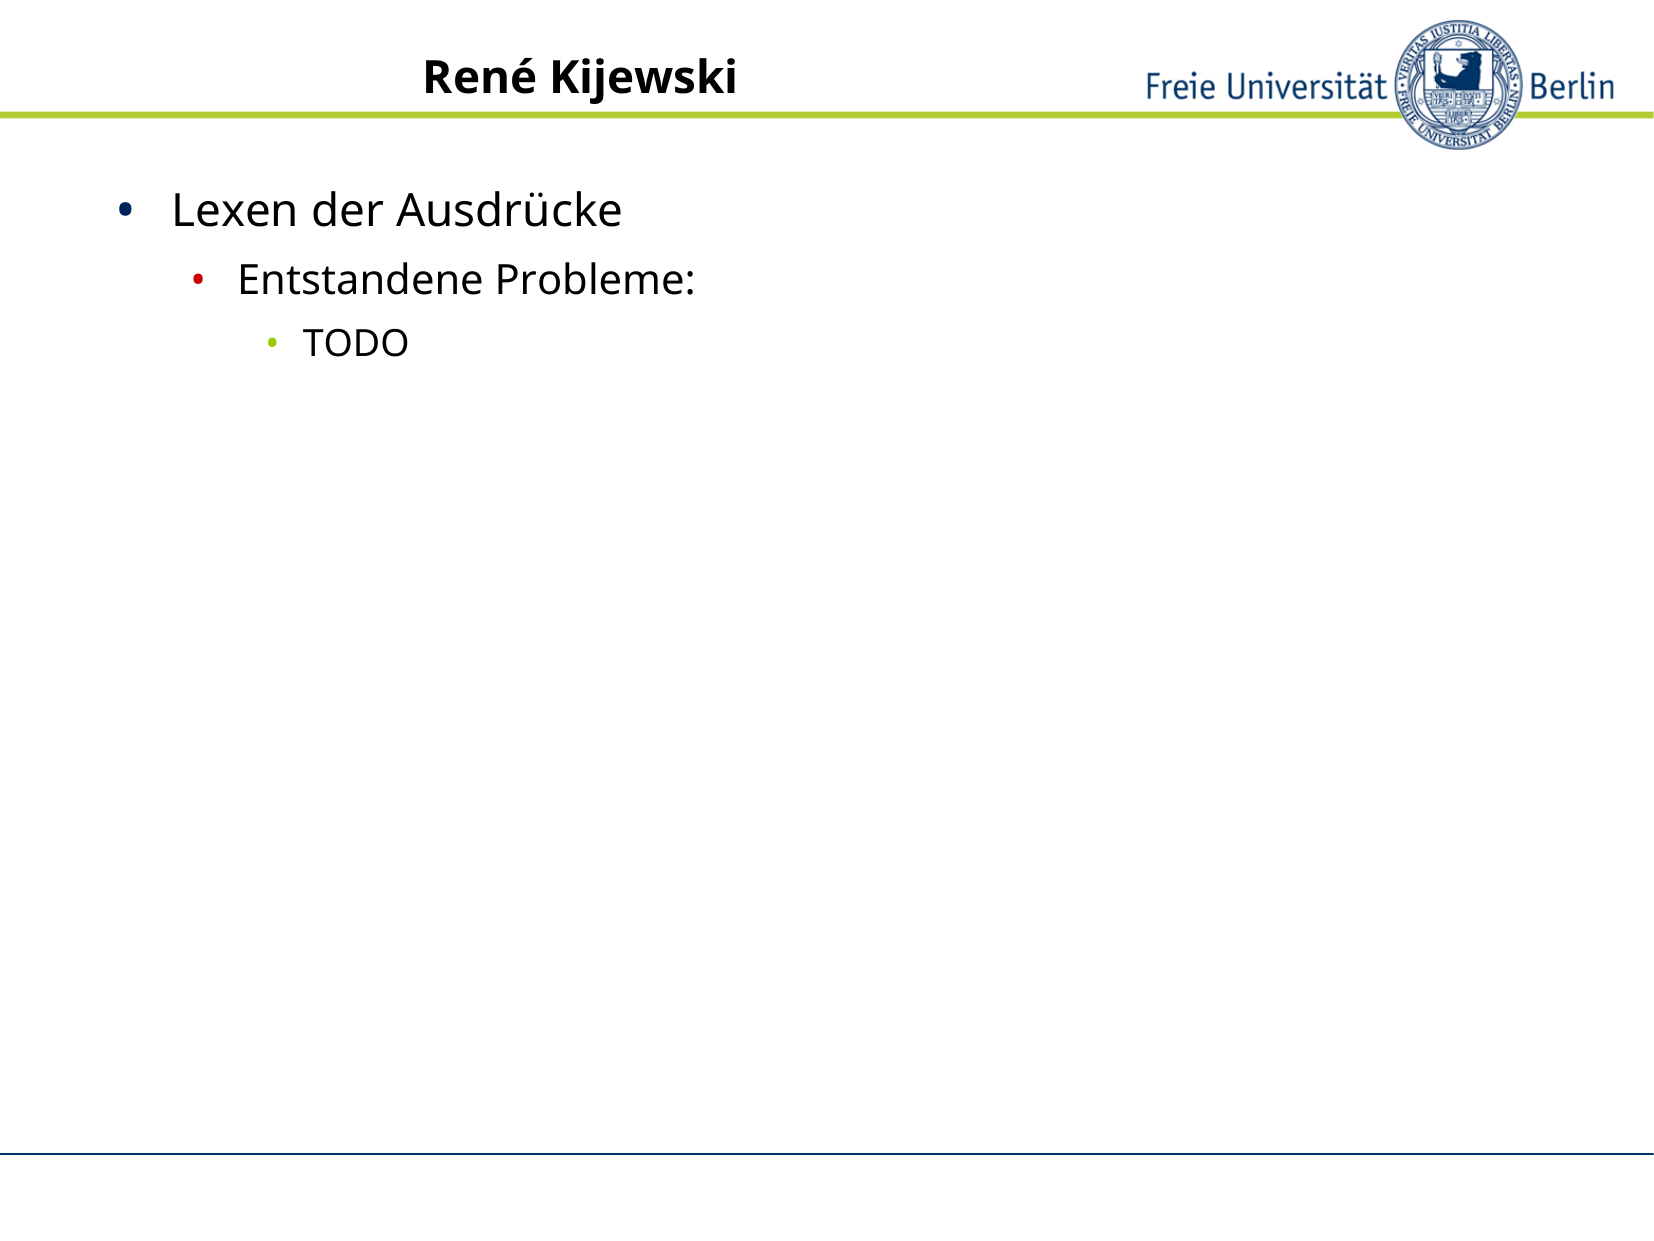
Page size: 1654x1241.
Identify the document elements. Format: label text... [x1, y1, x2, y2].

title René Kijewski [422, 0, 1654, 152]
list Lexen der Ausdrücke Entstandene Probleme: TODO [115, 177, 1418, 680]
